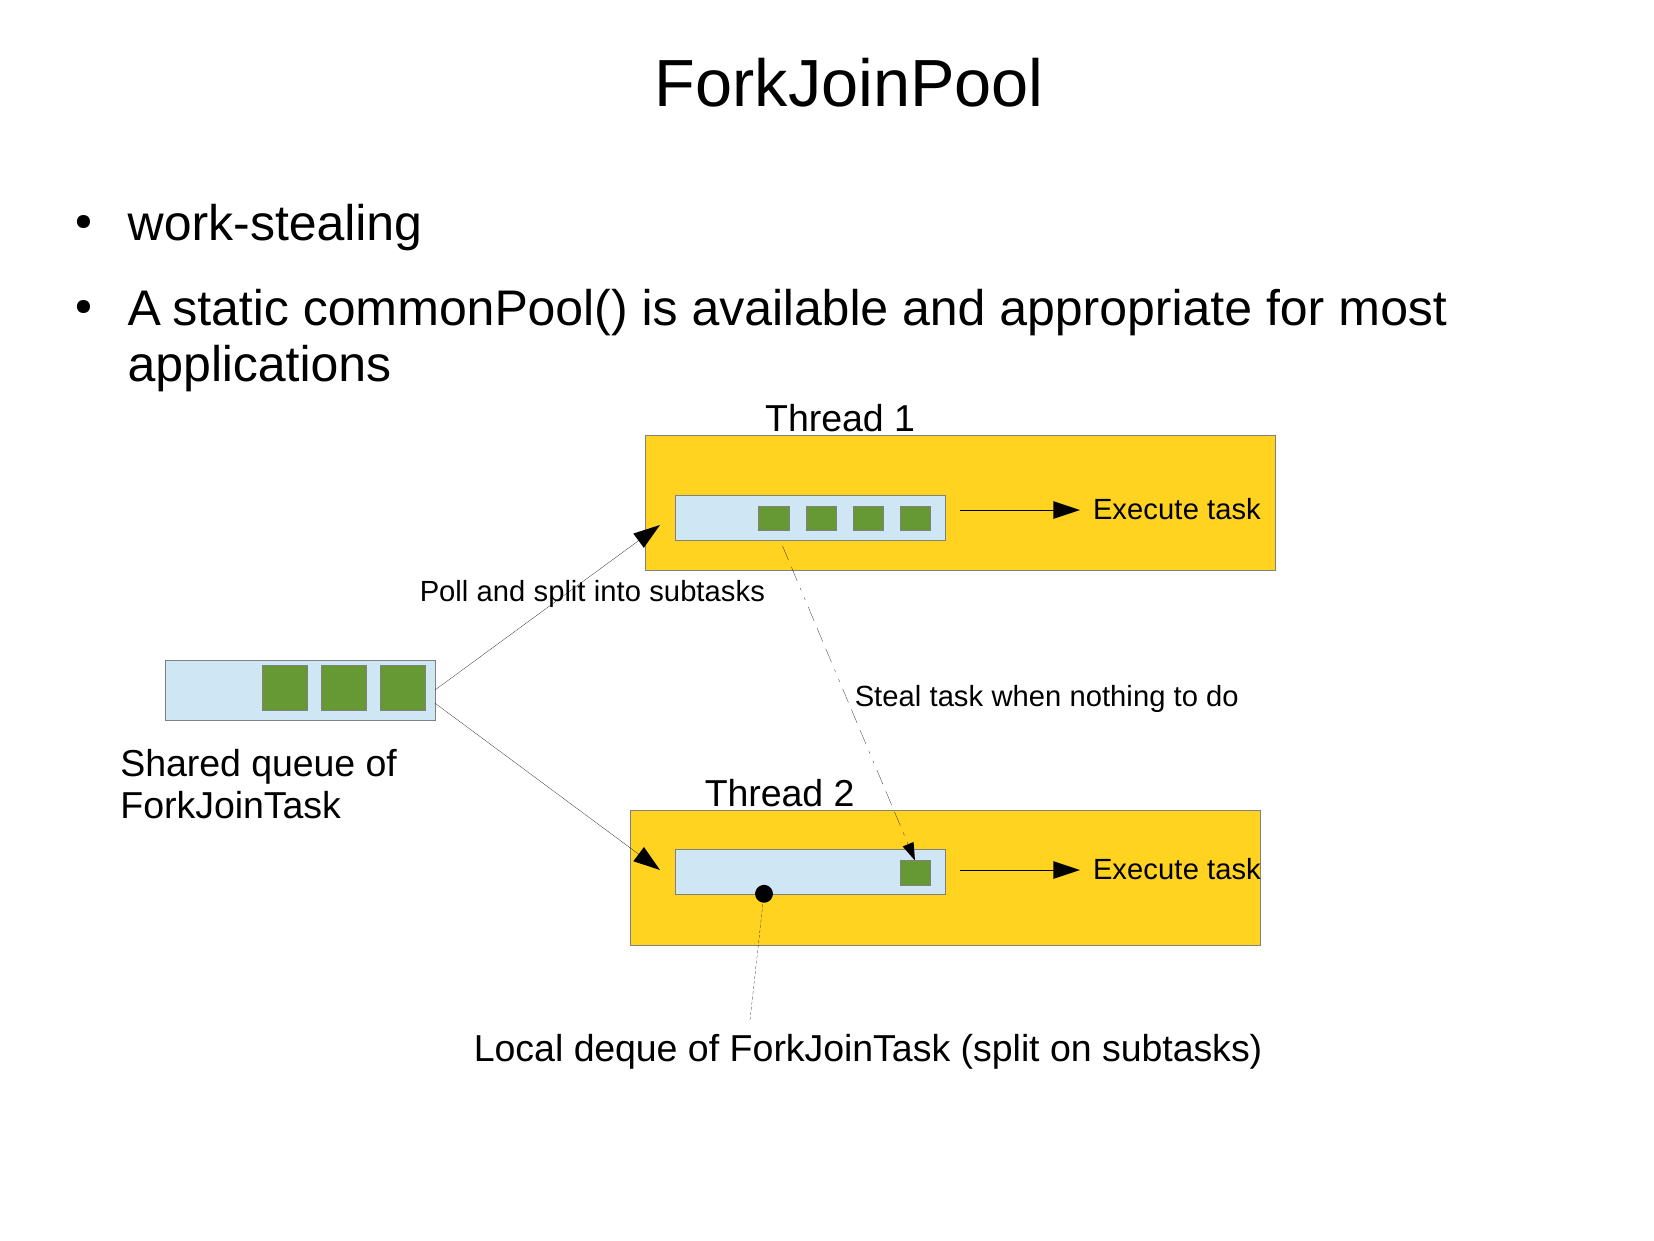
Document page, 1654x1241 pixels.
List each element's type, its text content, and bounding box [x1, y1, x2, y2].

text_box Steal task when nothing to do [840, 672, 1253, 721]
title ForkJoinPool [87, 40, 1576, 127]
text_box Execute task [1078, 845, 1276, 894]
text_box Shared queue of ForkJoinTask [105, 735, 424, 834]
text_box Poll and split into subtasks [405, 567, 779, 616]
text_box Execute task [1078, 485, 1276, 534]
text_box Thread 1 [750, 390, 931, 447]
text_box Local deque of ForkJoinTask (split on subtasks) [459, 1020, 1283, 1077]
text_box [675, 495, 946, 541]
text_box Thread 2 [690, 765, 870, 822]
text_box [630, 810, 1261, 946]
list work-stealing A static commonPool() is available and appropriate for most applications [56, 195, 1606, 704]
text_box [165, 660, 436, 721]
